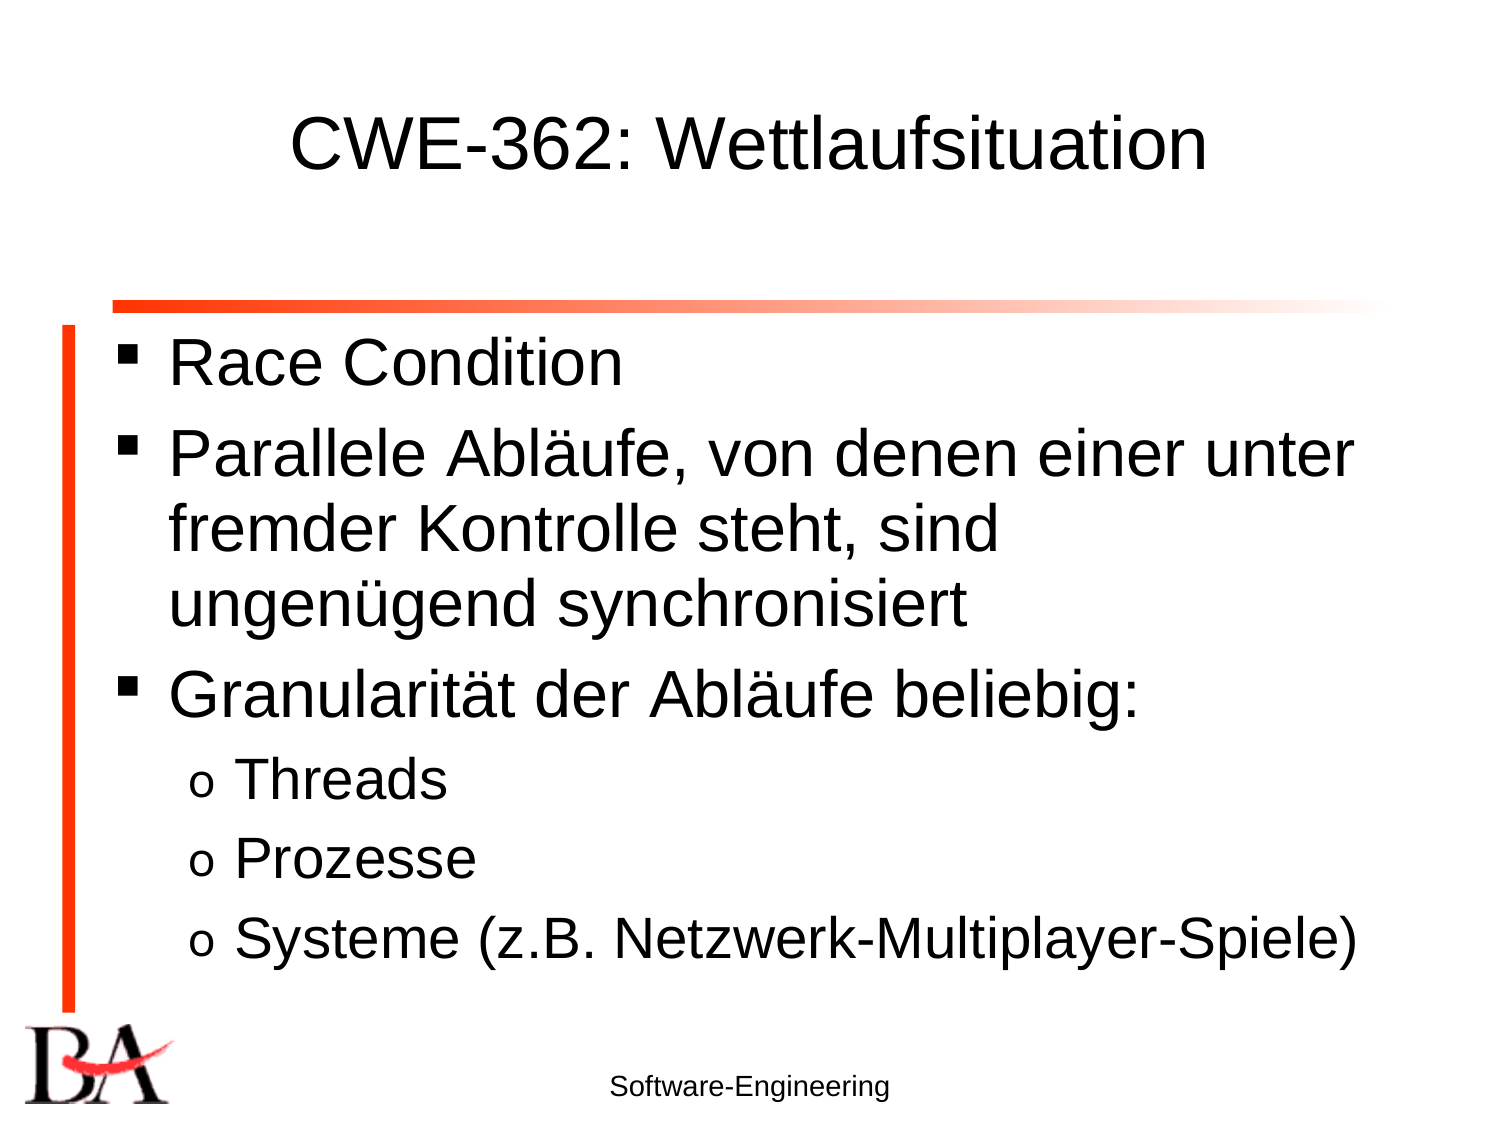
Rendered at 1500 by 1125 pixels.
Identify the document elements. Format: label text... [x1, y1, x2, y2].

list Race Condition Parallele Abläufe, von denen einer unter fremder Kontrolle steht, sind ungenügend synchronisiert Granularität der Abläufe beliebig: Threads Prozesse Systeme (z.B. Netzwerk-Multiplayer-Spiele) [112, 324, 1388, 1036]
picture [24, 1024, 175, 1104]
title CWE-362: Wettlaufsituation [112, 28, 1388, 259]
